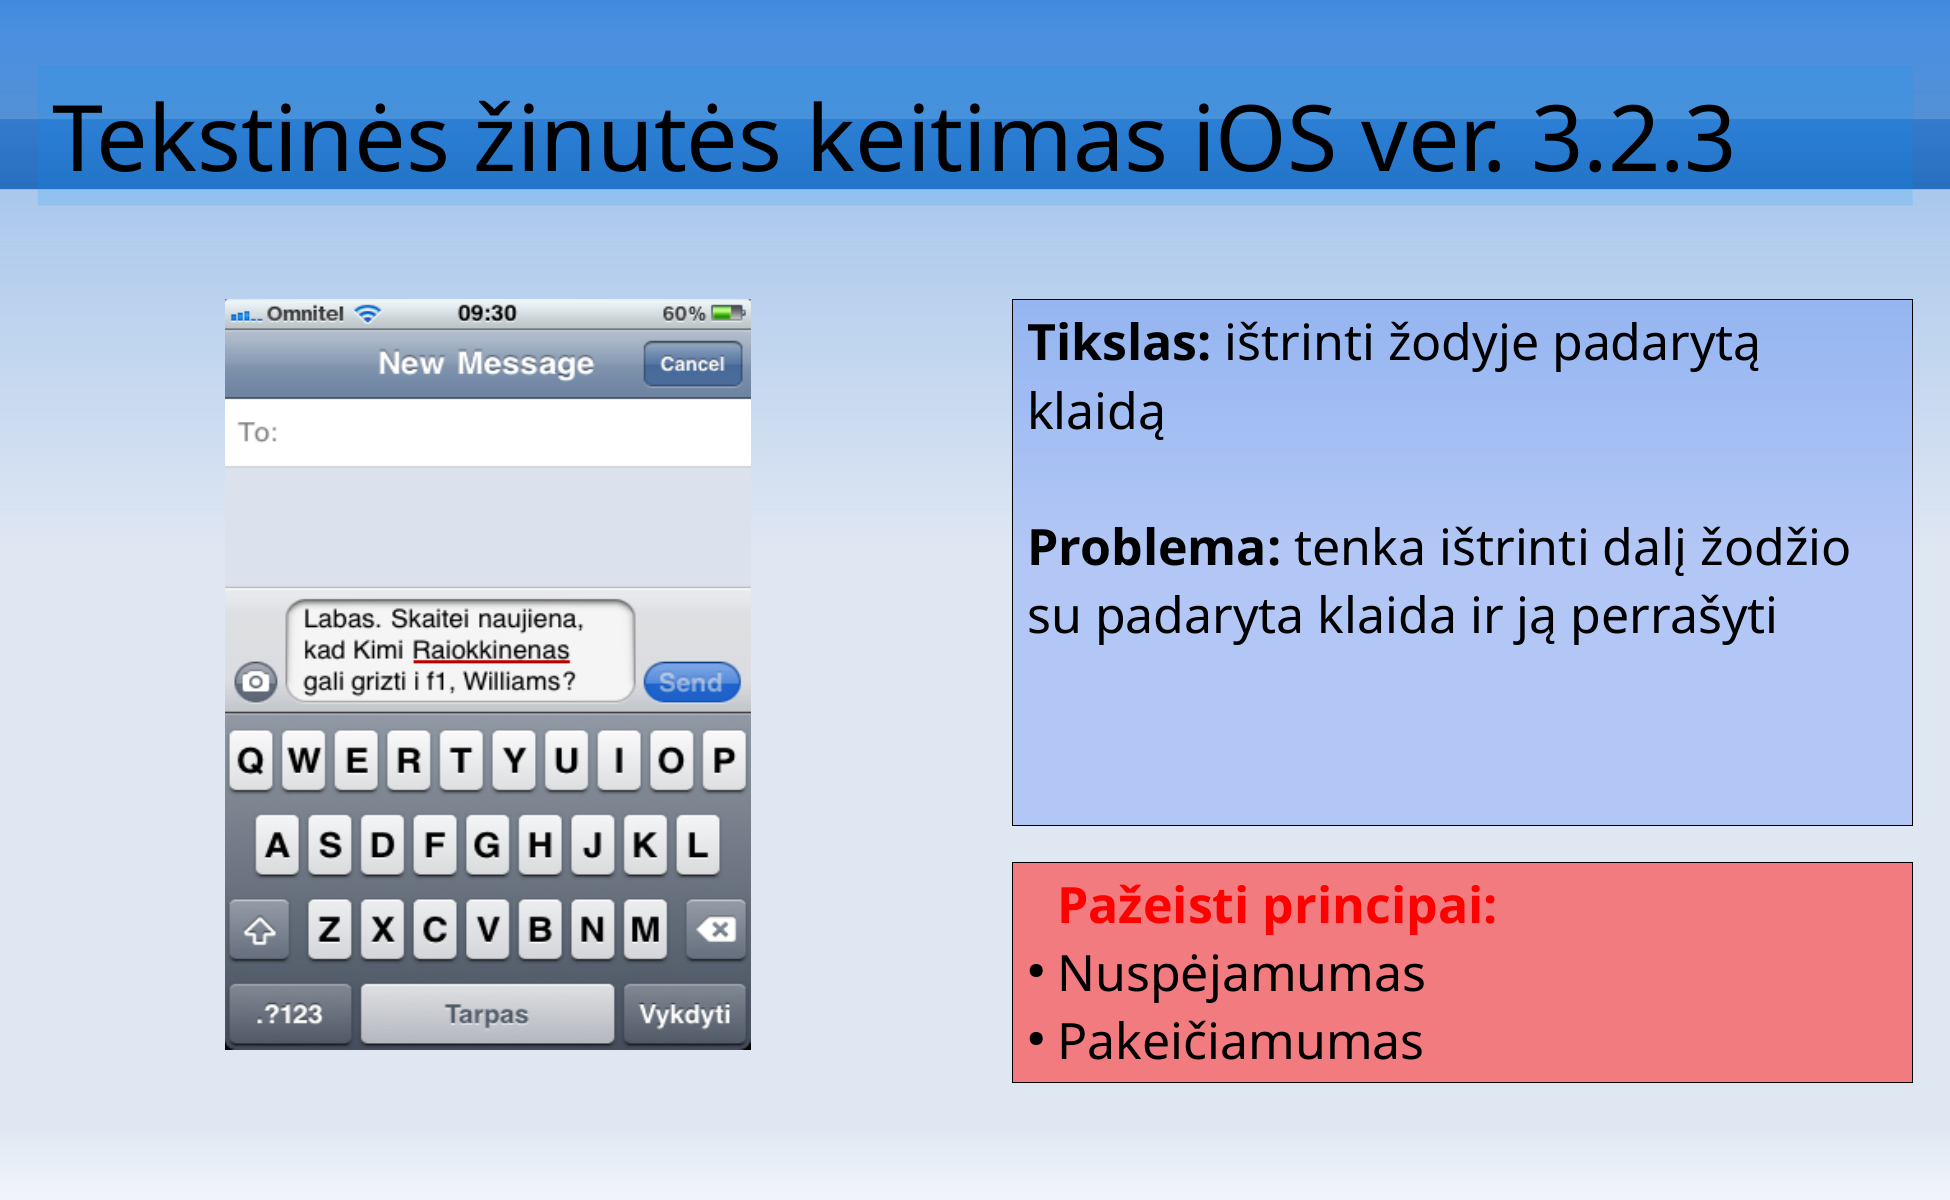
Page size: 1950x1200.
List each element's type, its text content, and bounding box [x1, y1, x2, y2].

text_box Pažeisti principai: Nuspėjamumas Pakeičiamumas [1012, 862, 1913, 1053]
text_box Tikslas: ištrinti žodyje padarytą klaidą Problema: tenka ištrinti dalį žodžio su padaryta klaida ir ją perrašyti [1012, 299, 1913, 826]
text_box Tekstinės žinutės keitimas iOS ver. 3.2.3 [37, 65, 1913, 188]
picture [0, 0, 1950, 1200]
